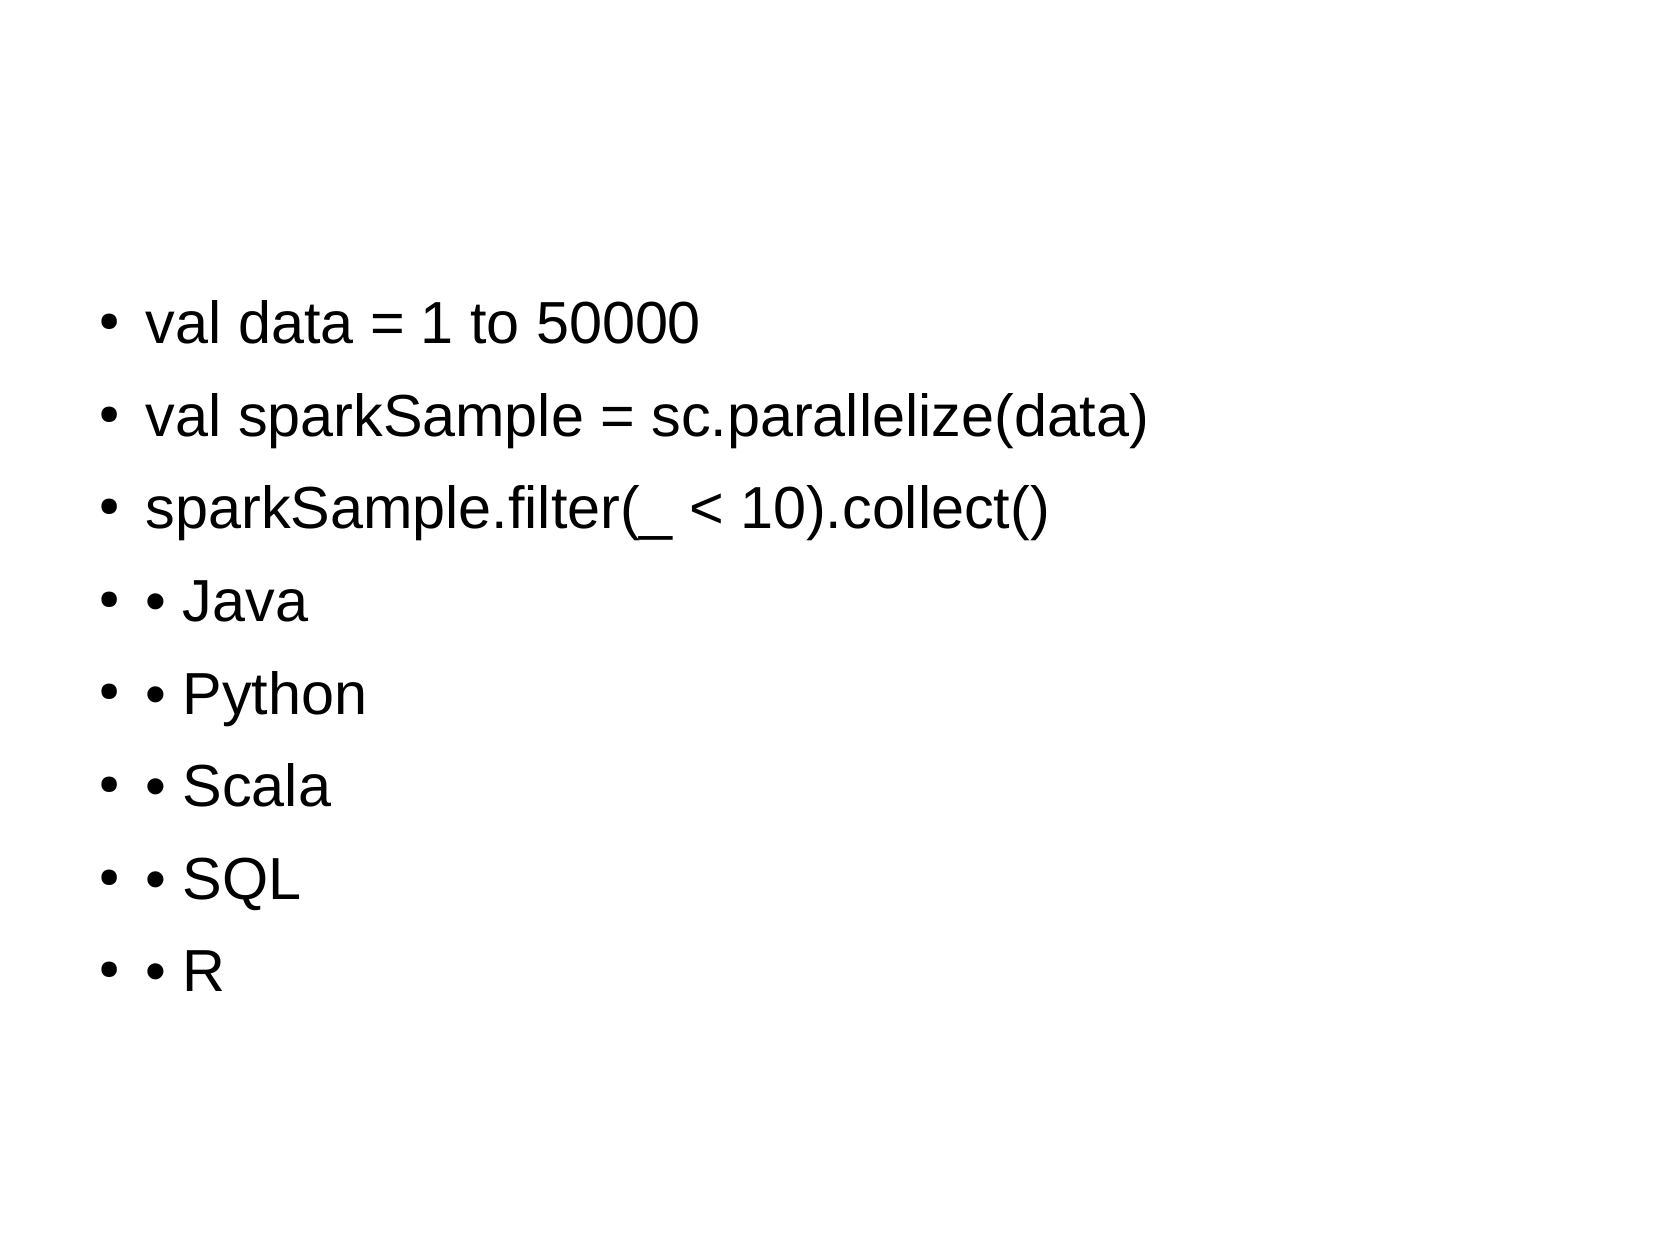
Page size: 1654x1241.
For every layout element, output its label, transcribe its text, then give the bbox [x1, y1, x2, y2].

list val data = 1 to 50000 val sparkSample = sc.parallelize(data) sparkSample.filter(_ < 10).collect() • Java • Python • Scala • SQL • R [82, 290, 1571, 1010]
